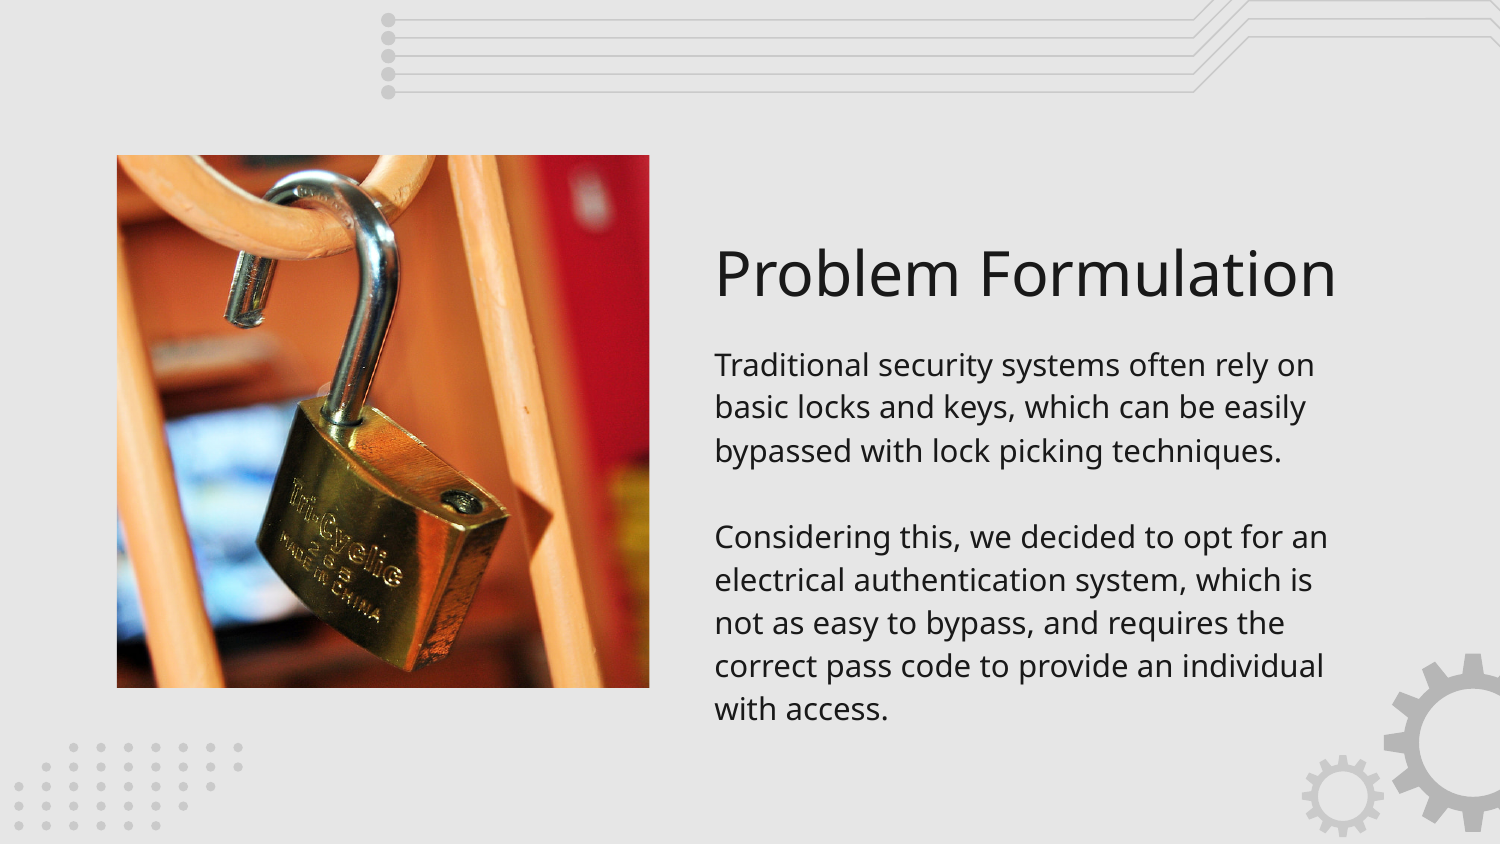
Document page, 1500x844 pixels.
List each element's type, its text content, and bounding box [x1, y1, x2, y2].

title Problem Formulation [699, 155, 1384, 324]
picture [116, 155, 650, 688]
list Traditional security systems often rely on basic locks and keys, which can be easily bypassed with lock picking techniques. Considering this, we decided to opt for an electrical authentication system, which is not as easy to bypass, and requires the correct pass code to provide an individual with access. [699, 324, 1384, 688]
